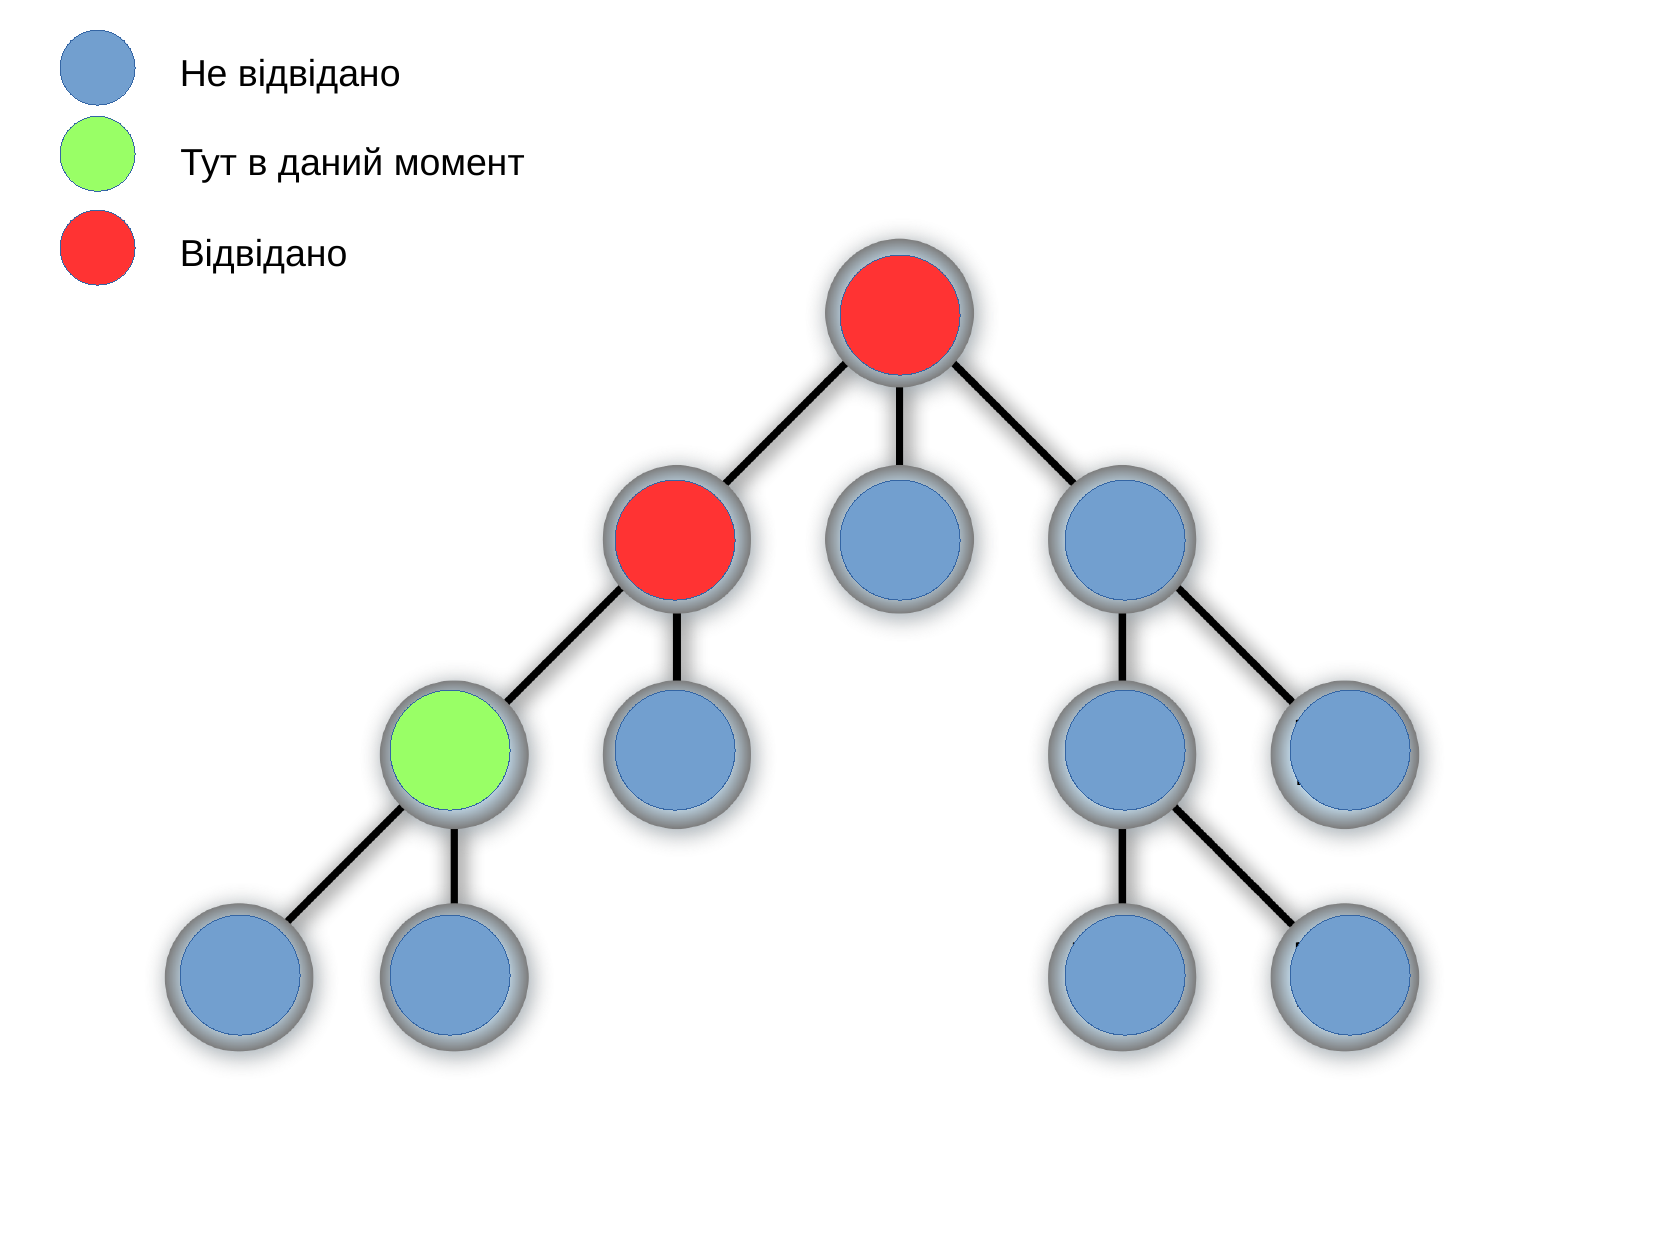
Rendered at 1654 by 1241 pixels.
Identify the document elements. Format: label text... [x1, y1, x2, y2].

text_box [390, 690, 511, 811]
text_box [1065, 915, 1186, 1036]
text_box [1290, 690, 1411, 811]
text_box [840, 255, 961, 376]
text_box [60, 30, 136, 106]
text_box [1290, 915, 1411, 1036]
text_box [60, 210, 136, 286]
picture [120, 191, 1530, 1096]
text_box Відвідано [165, 225, 363, 282]
text_box [60, 116, 136, 192]
text_box [1065, 480, 1186, 601]
text_box [840, 480, 961, 601]
text_box [615, 480, 736, 601]
text_box Не відвідано [165, 45, 416, 102]
text_box [1065, 690, 1186, 811]
text_box [615, 690, 736, 811]
text_box [390, 915, 511, 1036]
text_box Тут в даний момент [165, 134, 541, 192]
text_box [180, 915, 301, 1036]
